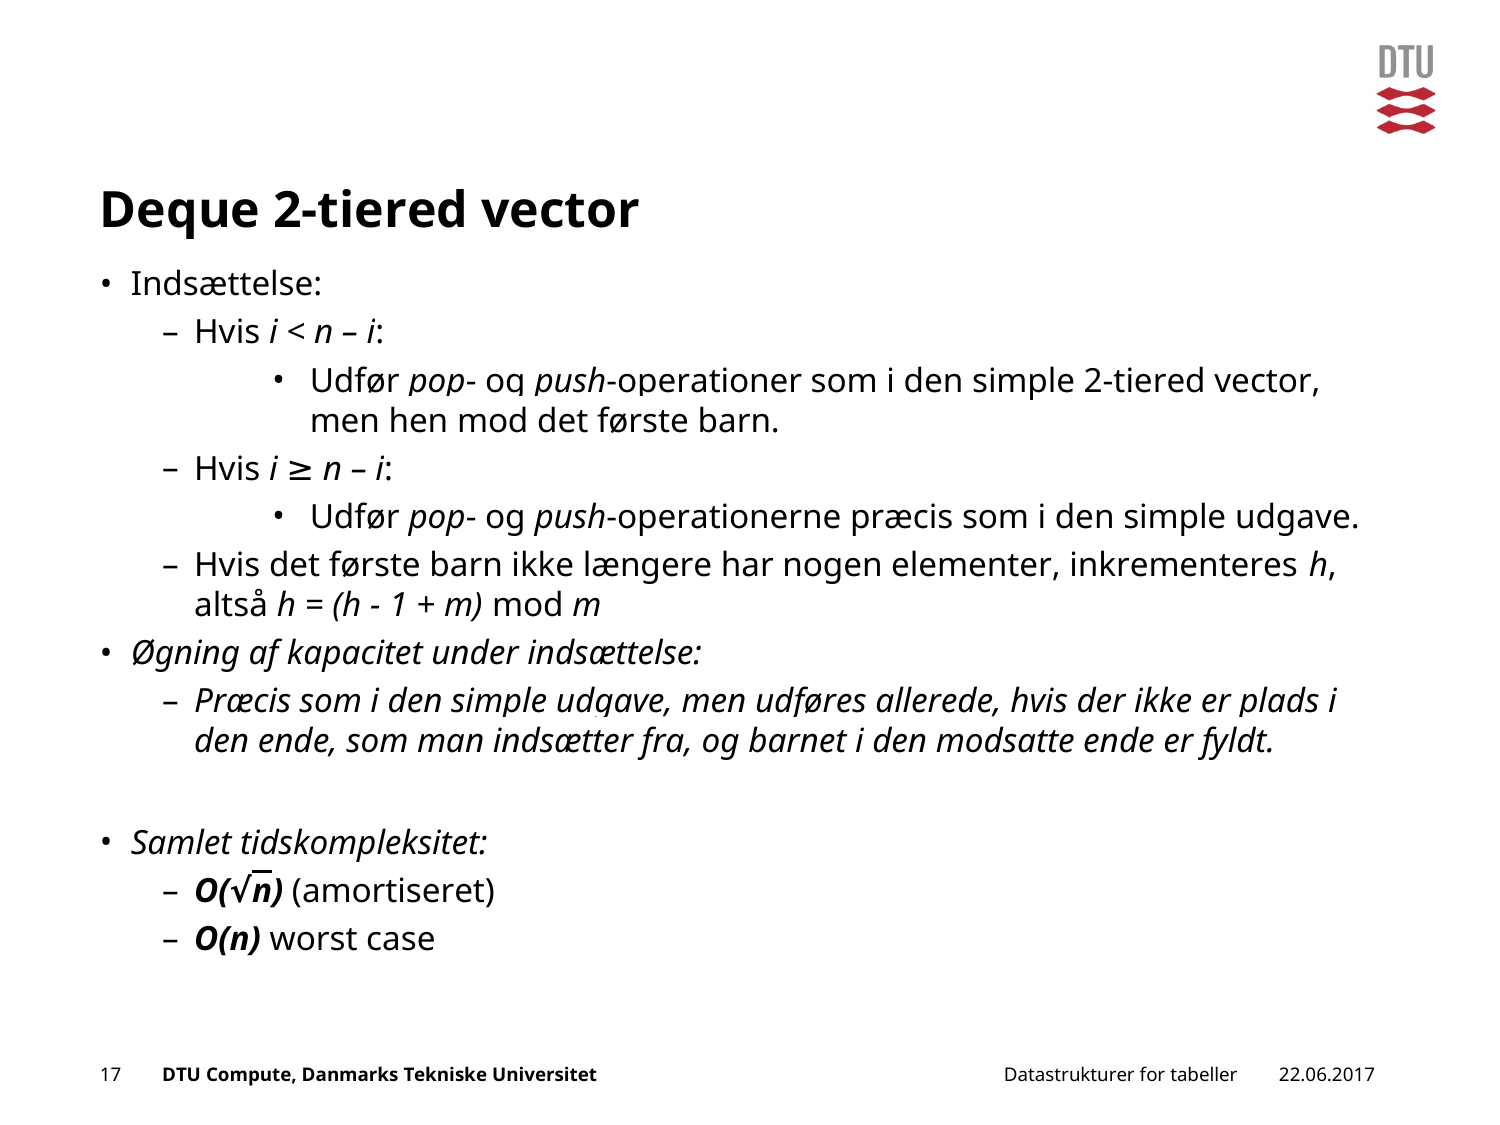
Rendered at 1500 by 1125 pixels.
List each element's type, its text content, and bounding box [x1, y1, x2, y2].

list Indsættelse: Hvis i < n – i: Udfør pop- og push-operationer som i den simple 2-tiered vector, men hen mod det første barn. Hvis i ≥ n – i: Udfør pop- og push-operationerne præcis som i den simple udgave. Hvis det første barn ikke længere har nogen elementer, inkrementeres h, altså h = (h - 1 + m) mod m Øgning af kapacitet under indsættelse: Præcis som i den simple udgave, men udføres allerede, hvis der ikke er plads i den ende, som man indsætter fra, og barnet i den modsatte ende er fyldt. Samlet tidskompleksitet: O(√n) (amortiseret) O(n) worst case [99, 262, 1375, 1012]
picture [1356, 45, 1436, 134]
title Deque 2-tiered vector [99, 49, 1375, 238]
